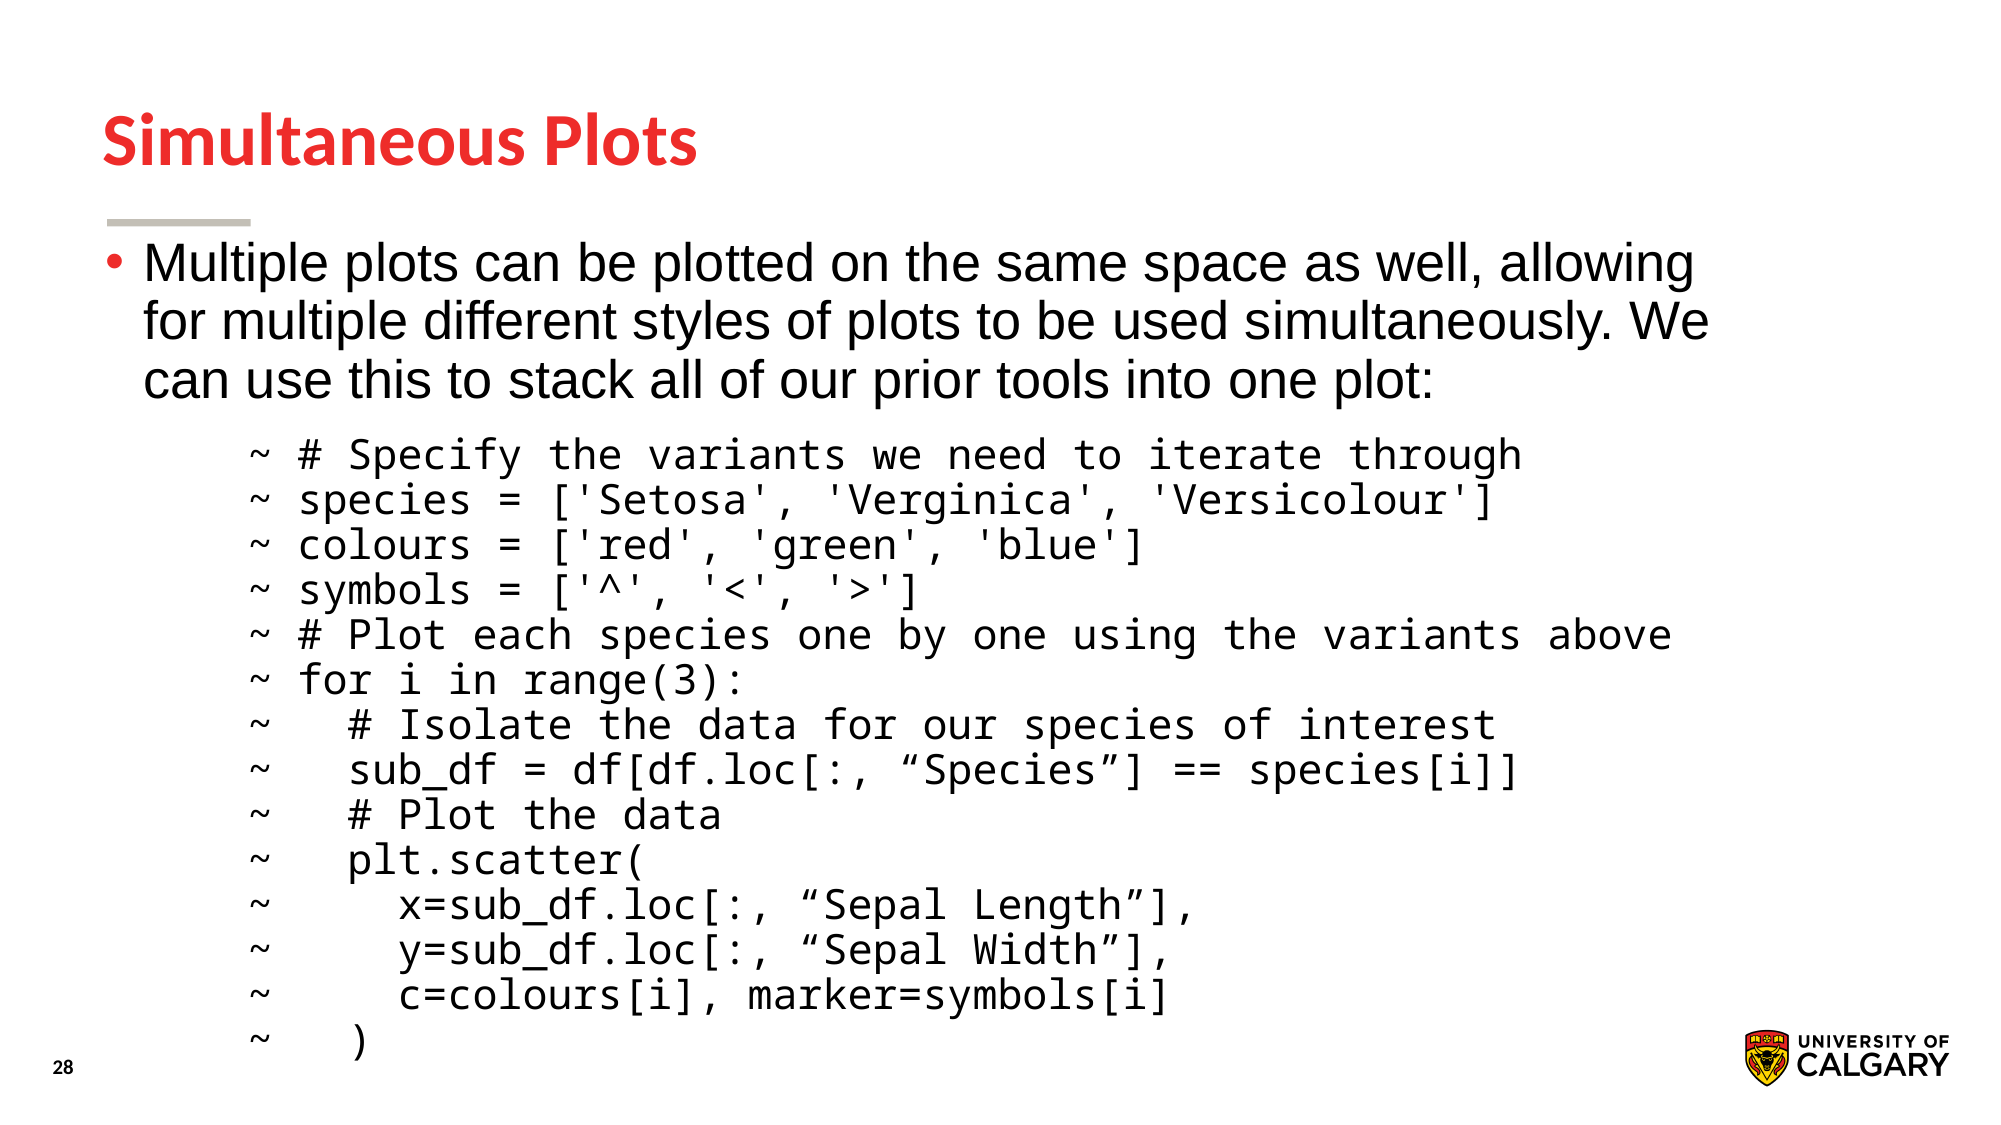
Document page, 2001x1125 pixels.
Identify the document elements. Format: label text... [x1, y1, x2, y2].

list Multiple plots can be plotted on the same space as well, allowing for multiple different styles of plots to be used simultaneously. We can use this to stack all of our prior tools into one plot: ~ # Specify the variants we need to iterate through ~ species = ['Setosa', 'Verginica', 'Versicolour'] ~ colours = ['red', 'green', 'blue'] ~ symbols = ['^', '<', '>'] ~ # Plot each species one by one using the variants above ~ for i in range(3): ~ # Isolate the data for our species of interest ~ sub_df = df[df.loc[:, “Species”] == species[i]] ~ # Plot the data ~ plt.scatter( ~ x=sub_df.loc[:, “Sepal Length”], ~ y=sub_df.loc[:, “Sepal Width”], ~ c=colours[i], marker=symbols[i] ~ ) [91, 227, 1774, 941]
picture [1722, 1012, 1972, 1099]
title Simultaneous Plots [87, 60, 1774, 222]
